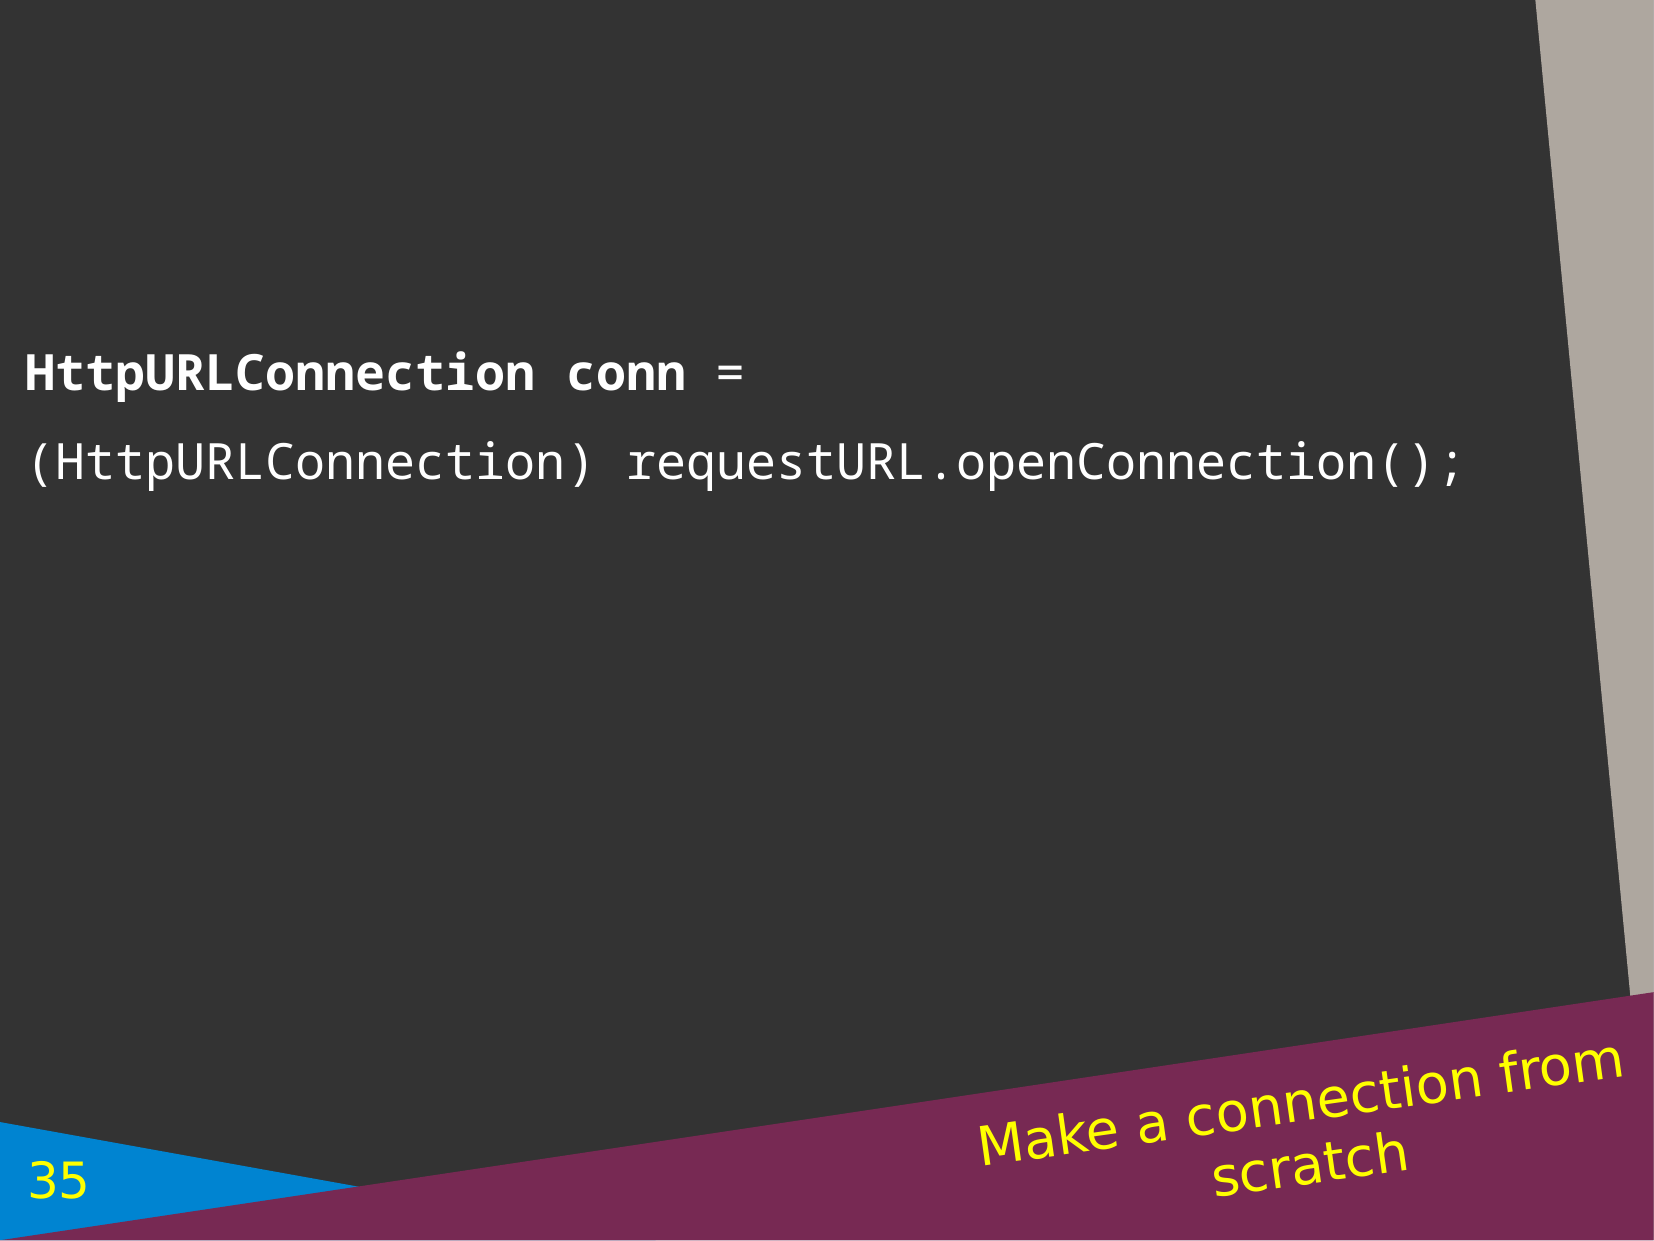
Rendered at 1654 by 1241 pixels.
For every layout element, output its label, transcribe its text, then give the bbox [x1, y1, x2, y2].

title Make a connection from scratch [956, 995, 1654, 1241]
text_box HttpURLConnection conn = (HttpURLConnection) requestURL.openConnection(); [10, 315, 1491, 618]
